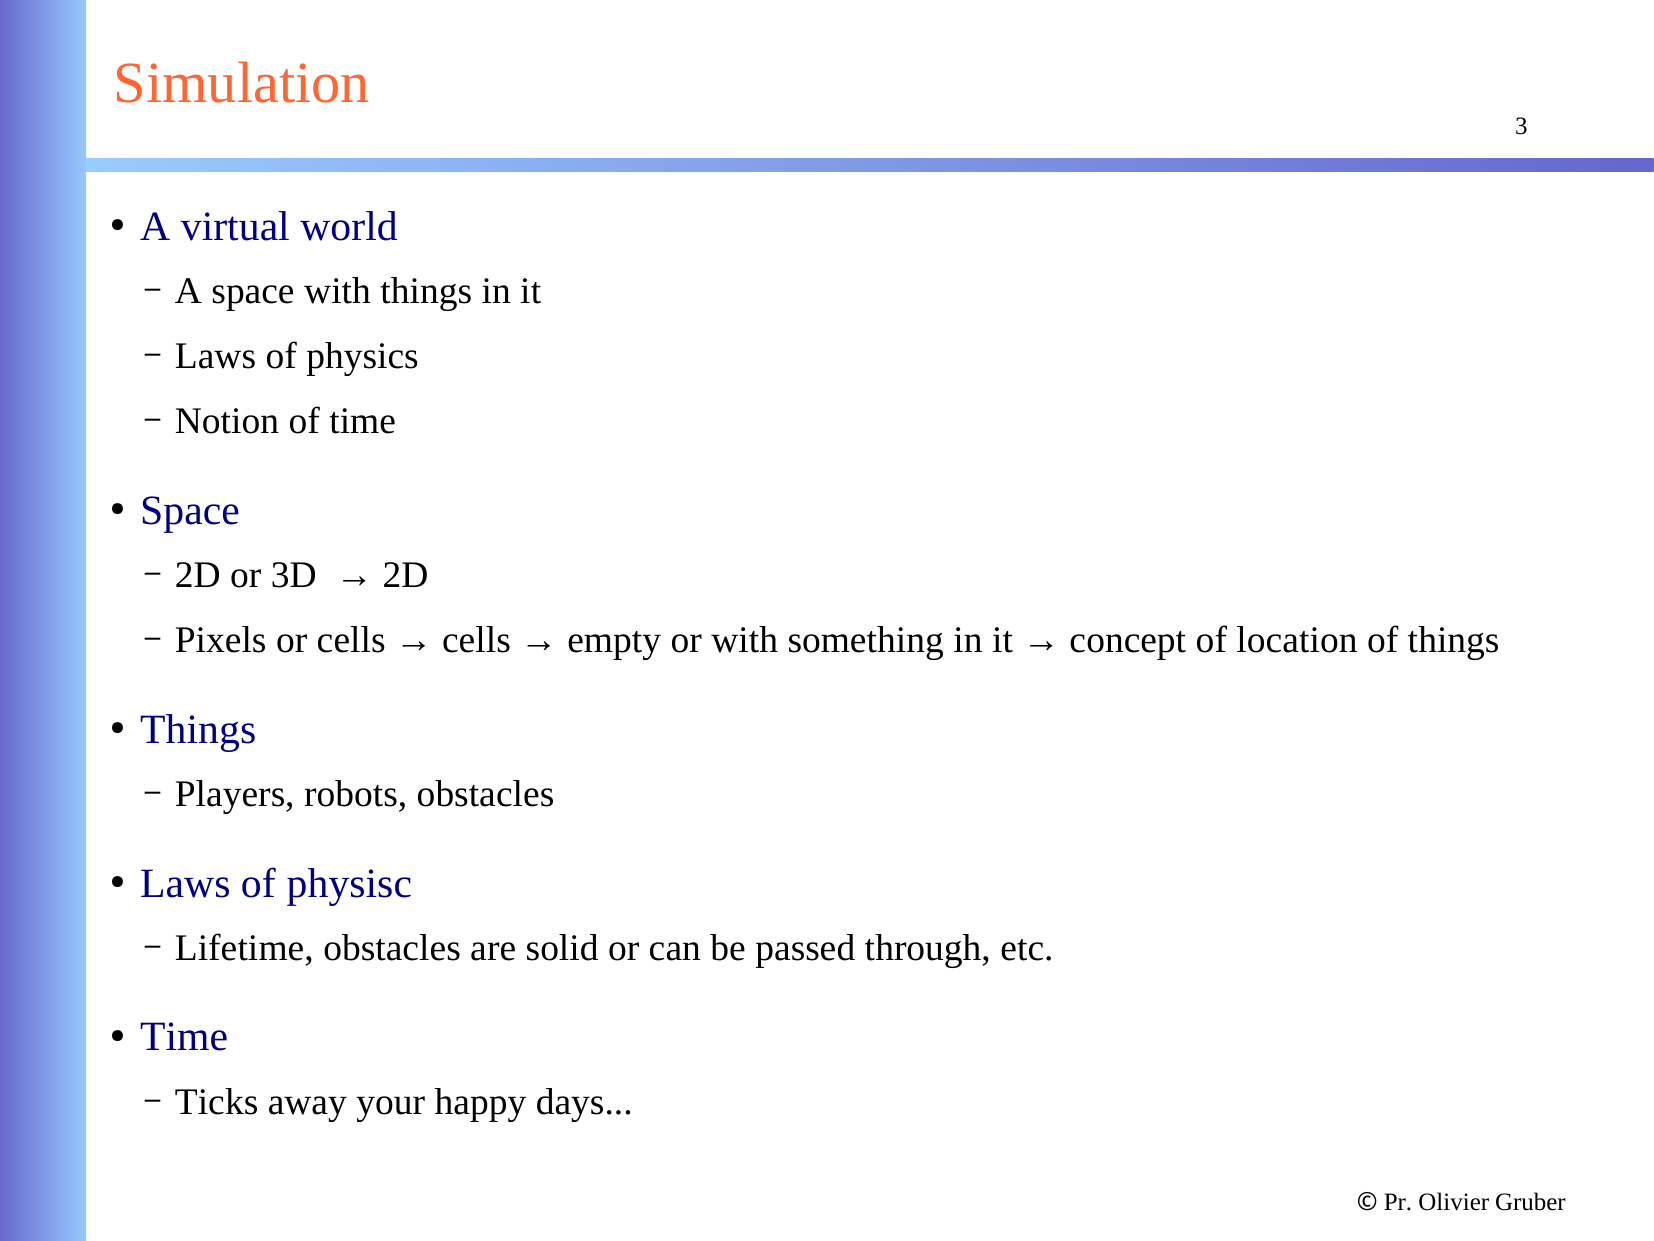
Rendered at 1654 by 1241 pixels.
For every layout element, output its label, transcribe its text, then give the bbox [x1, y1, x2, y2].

title Simulation [113, 15, 1526, 150]
list A virtual world A space with things in it Laws of physics Notion of time Space 2D or 3D → 2D Pixels or cells → cells → empty or with something in it → concept of location of things Things Players, robots, obstacles Laws of physisc Lifetime, obstacles are solid or can be passed through, etc. Time Ticks away your happy days... [92, 203, 1626, 1123]
